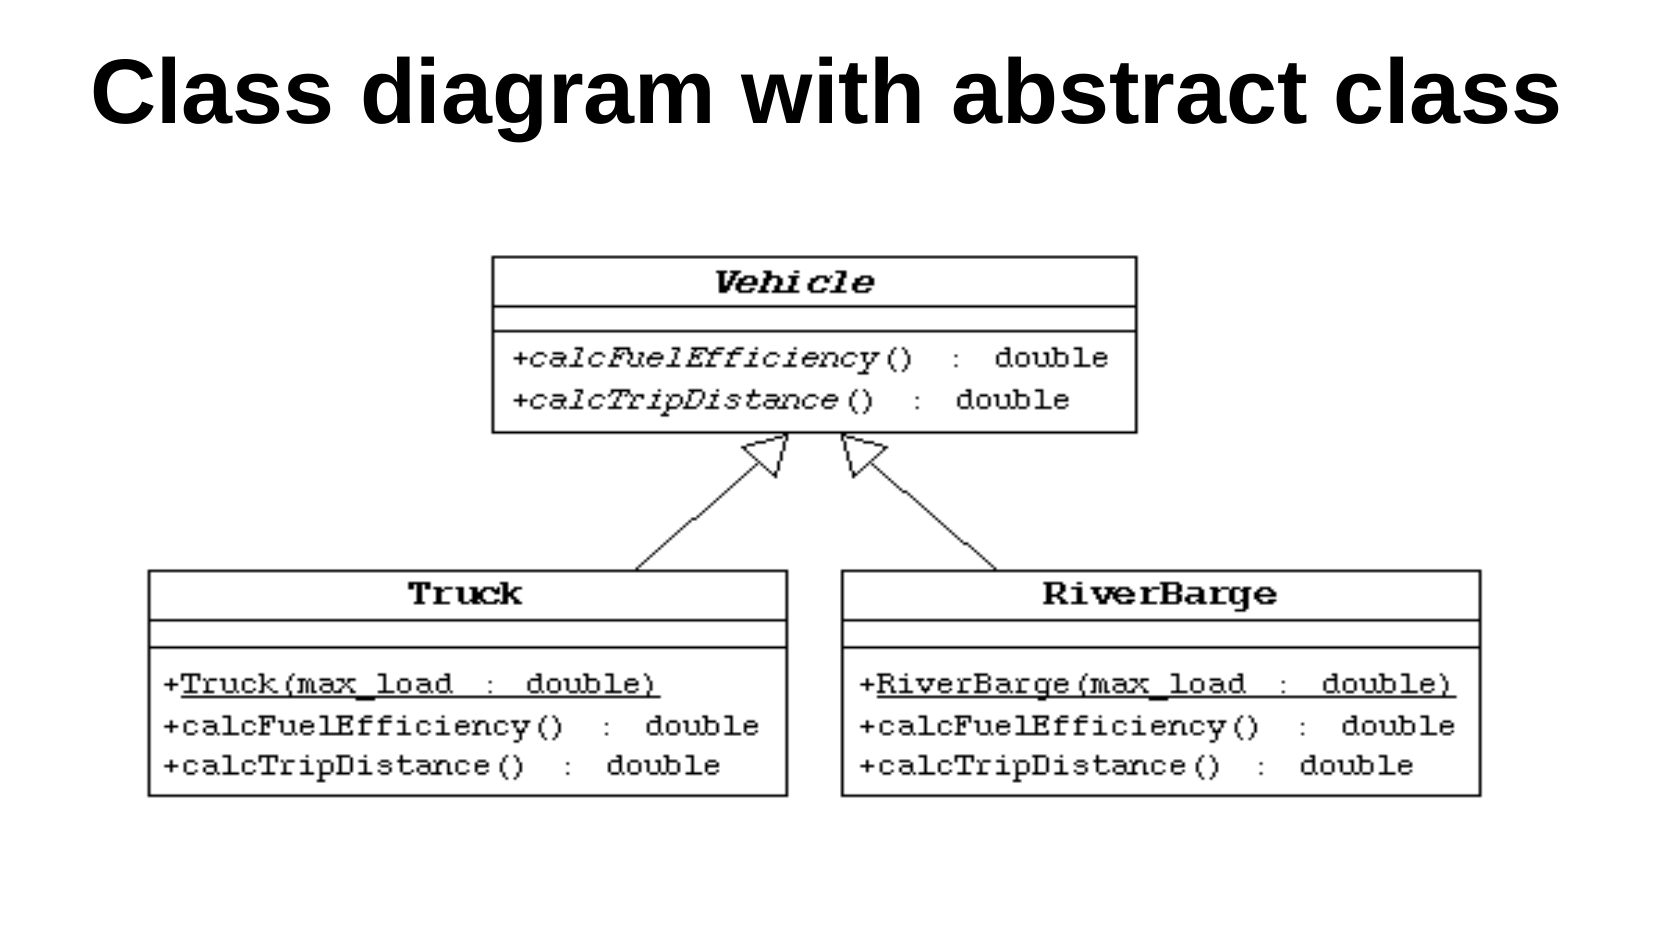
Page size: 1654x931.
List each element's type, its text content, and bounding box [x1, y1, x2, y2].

title Class diagram with abstract class [82, 9, 1571, 174]
picture [82, 217, 1524, 815]
